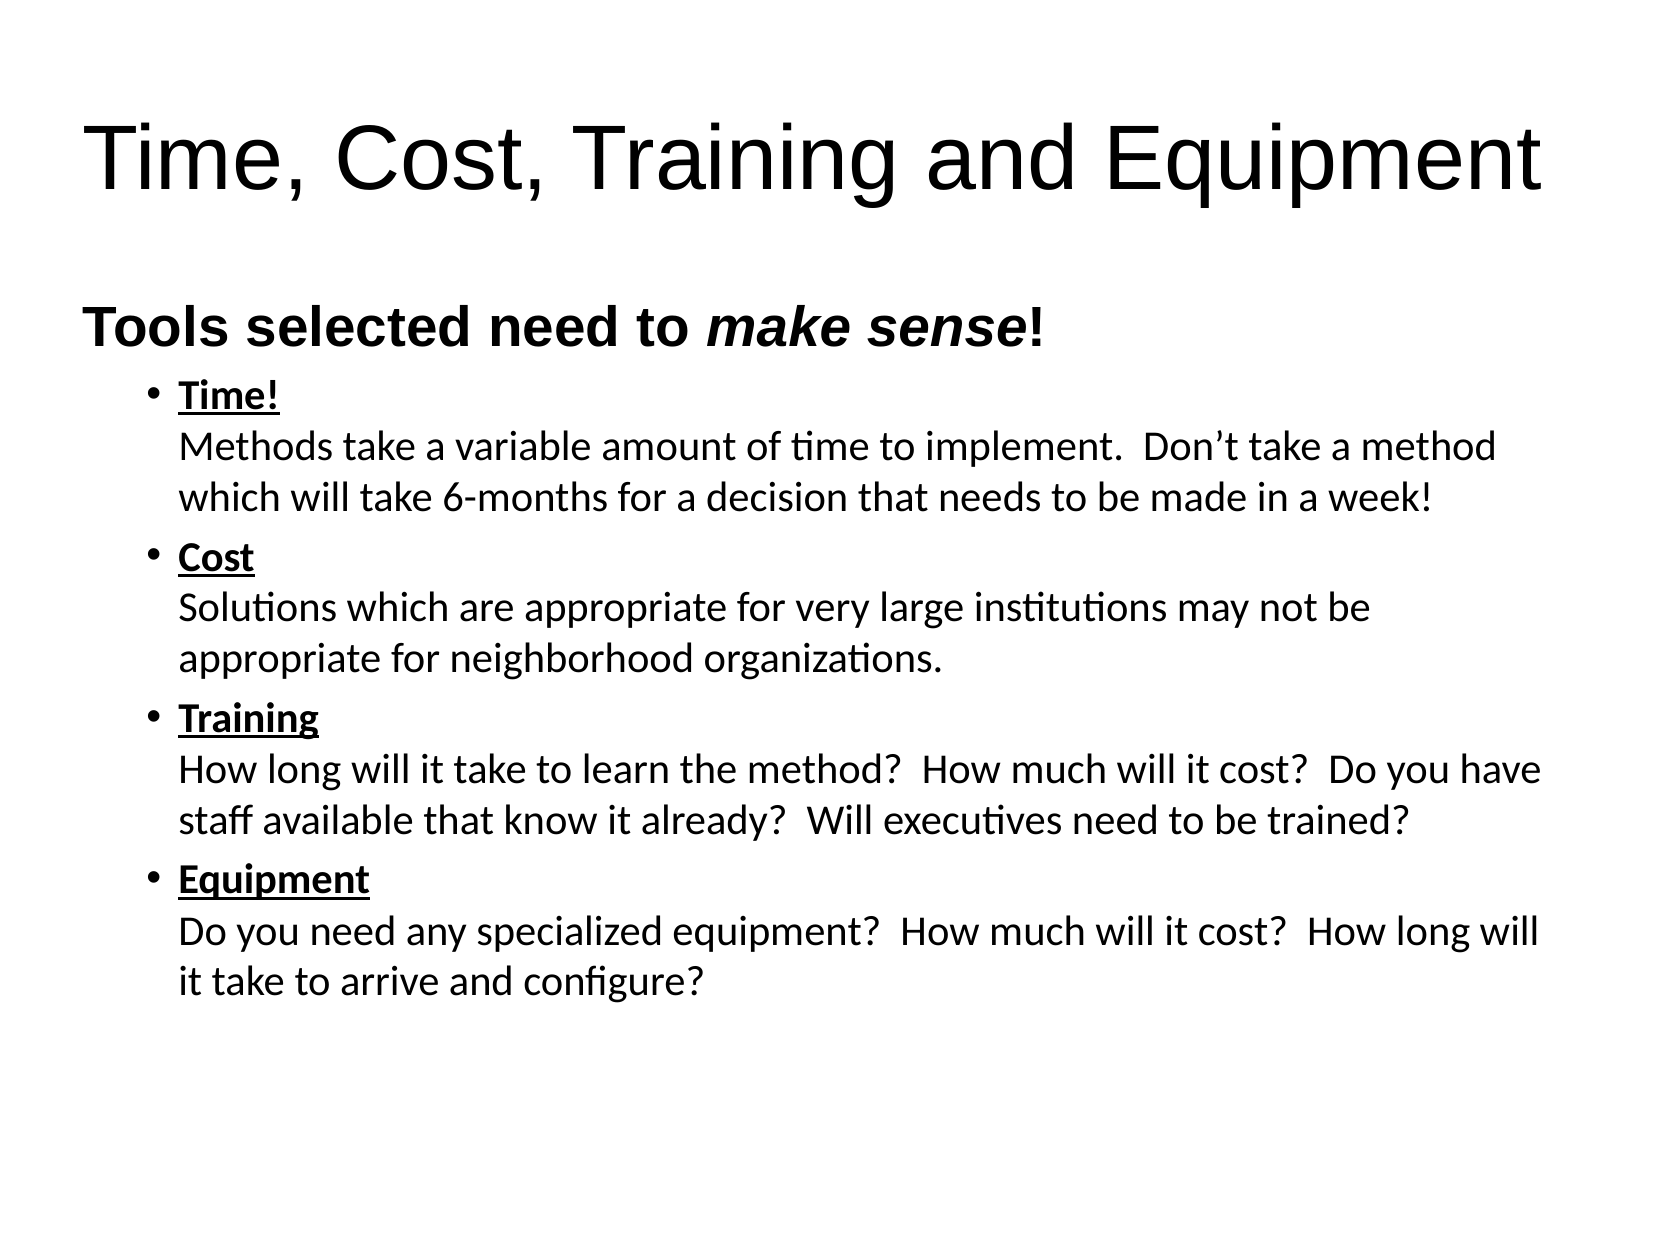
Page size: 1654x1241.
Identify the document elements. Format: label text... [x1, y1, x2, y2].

list Tools selected need to make sense! Time! Methods take a variable amount of time to implement. Don’t take a method which will take 6-months for a decision that needs to be made in a week! Cost Solutions which are appropriate for very large institutions may not be appropriate for neighborhood organizations. Training How long will it take to learn the method? How much will it cost? Do you have staff available that know it already? Will executives need to be trained? Equipment Do you need any specialized equipment? How much will it cost? How long will it take to arrive and configure? [82, 290, 1571, 1010]
title Time, Cost, Training and Equipment [82, 49, 1571, 257]
